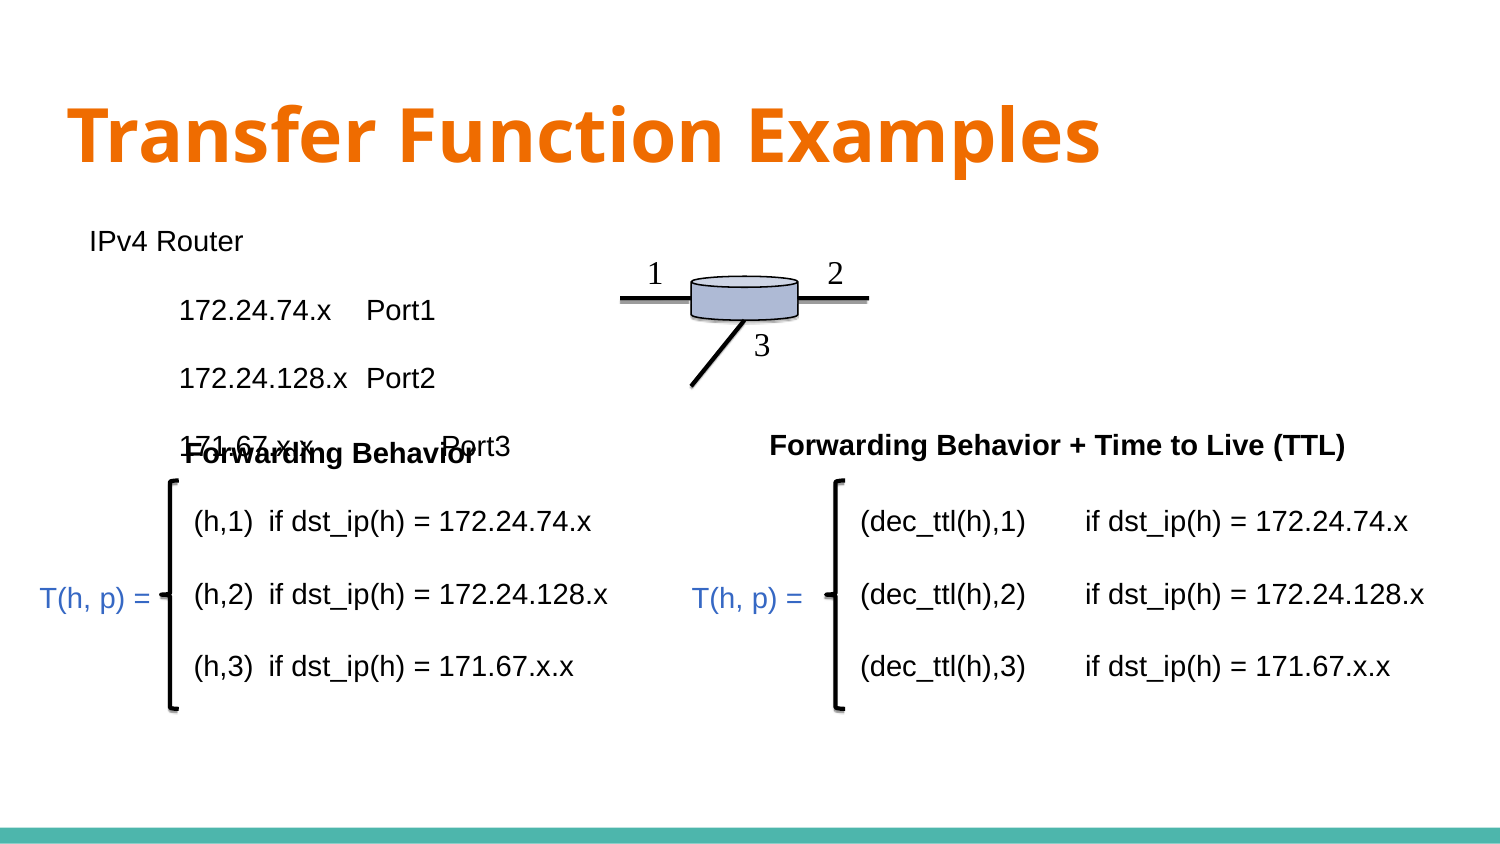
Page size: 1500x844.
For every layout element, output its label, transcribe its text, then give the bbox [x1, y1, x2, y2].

text_box (dec_ttl(h),3) if dst_ip(h) = 171.67.x.x [845, 640, 1440, 695]
text_box (h,1) if dst_ip(h) = 172.24.74.x [178, 494, 620, 550]
text_box T(h, p) = [676, 571, 853, 641]
text_box Forwarding Behavior + Time to Live (TTL) [676, 411, 1440, 481]
list IPv4 Router 172.24.74.x Port1 172.24.128.x Port2 171.67.x.x Port3 [51, 207, 652, 396]
title Transfer Function Examples [51, 72, 1449, 189]
text_box [691, 283, 798, 321]
text_box (h,2) if dst_ip(h) = 172.24.128.x [178, 567, 632, 622]
text_box (h,3) if dst_ip(h) = 171.67.x.x [178, 640, 620, 695]
text_box (dec_ttl(h),2) if dst_ip(h) = 172.24.128.x [845, 567, 1449, 622]
text_box Forwarding Behavior [41, 419, 620, 489]
text_box 2 [812, 243, 858, 293]
text_box 1 [631, 243, 677, 293]
text_box T(h, p) = [24, 571, 186, 641]
text_box (dec_ttl(h),1) if dst_ip(h) = 172.24.74.x [845, 494, 1440, 550]
text_box 3 [738, 315, 784, 365]
